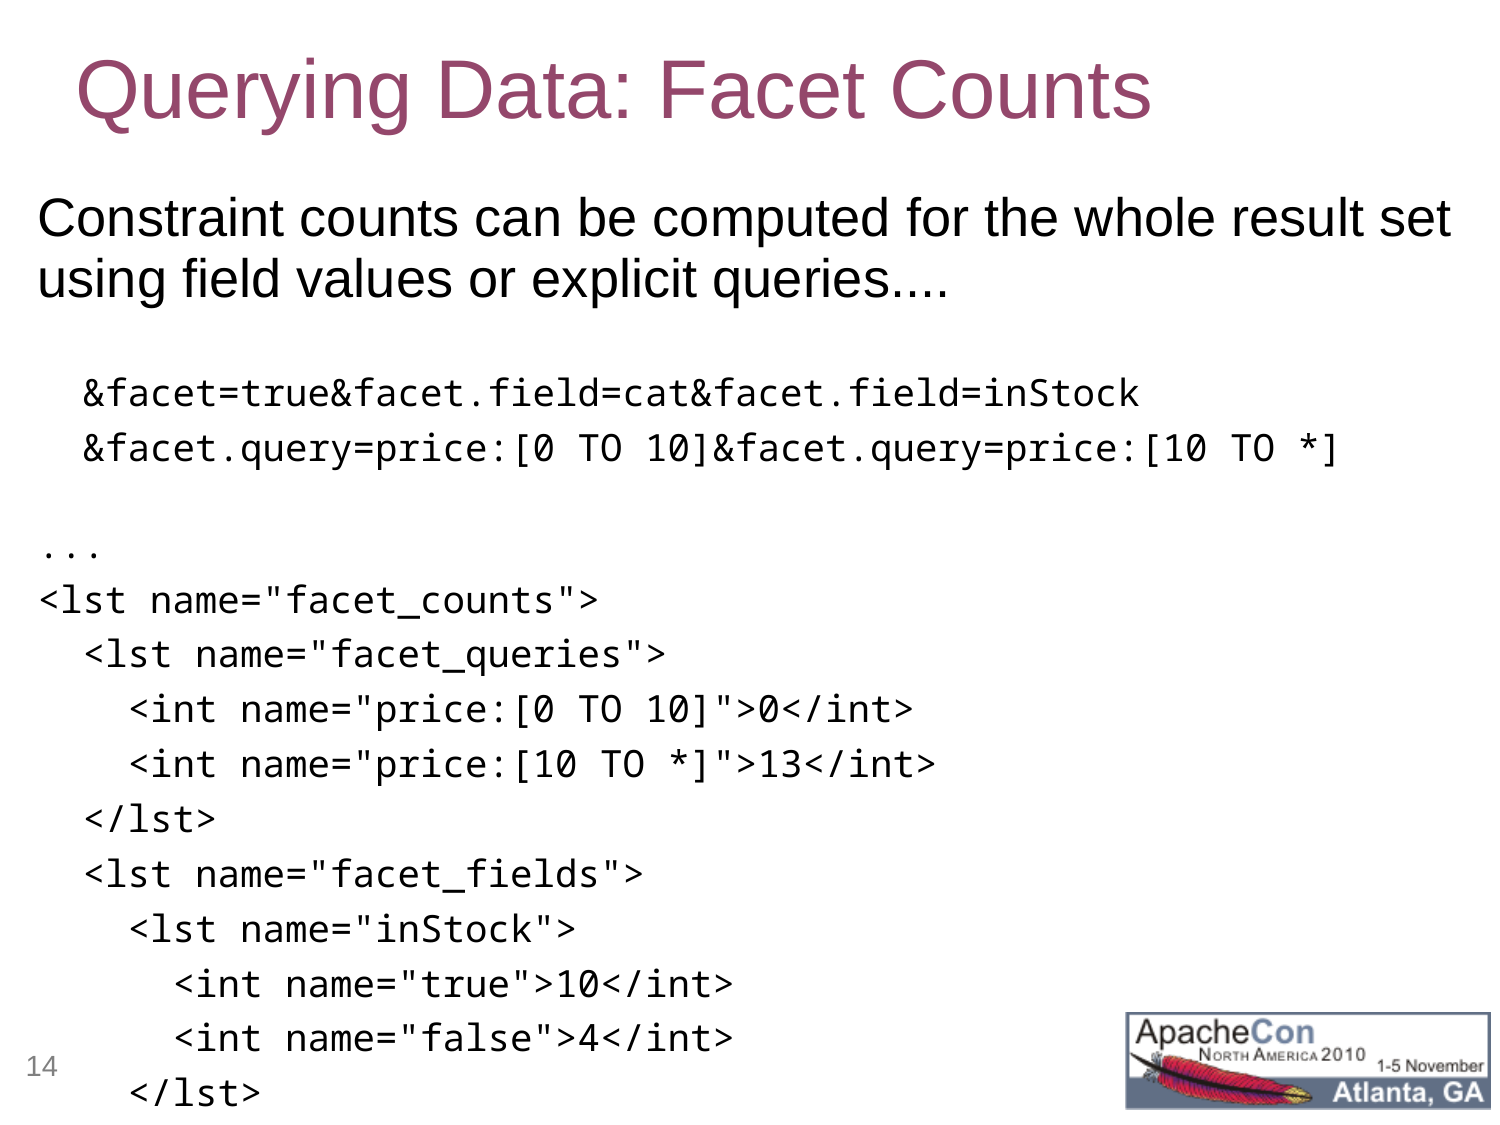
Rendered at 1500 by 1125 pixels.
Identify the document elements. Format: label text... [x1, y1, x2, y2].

list Constraint counts can be computed for the whole result set using field values or explicit queries.... &facet=true&facet.field=cat&facet.field=inStock &facet.query=price:[0 TO 10]&facet.query=price:[10 TO *] ... <lst name="facet_counts"> <lst name="facet_queries"> <int name="price:[0 TO 10]">0</int> <int name="price:[10 TO *]">13</int> </lst> <lst name="facet_fields"> <lst name="inStock"> <int name="true">10</int> <int name="false">4</int> </lst> ... [37, 187, 1463, 1059]
title Querying Data: Facet Counts [75, 0, 1425, 181]
picture [1125, 1012, 1491, 1110]
